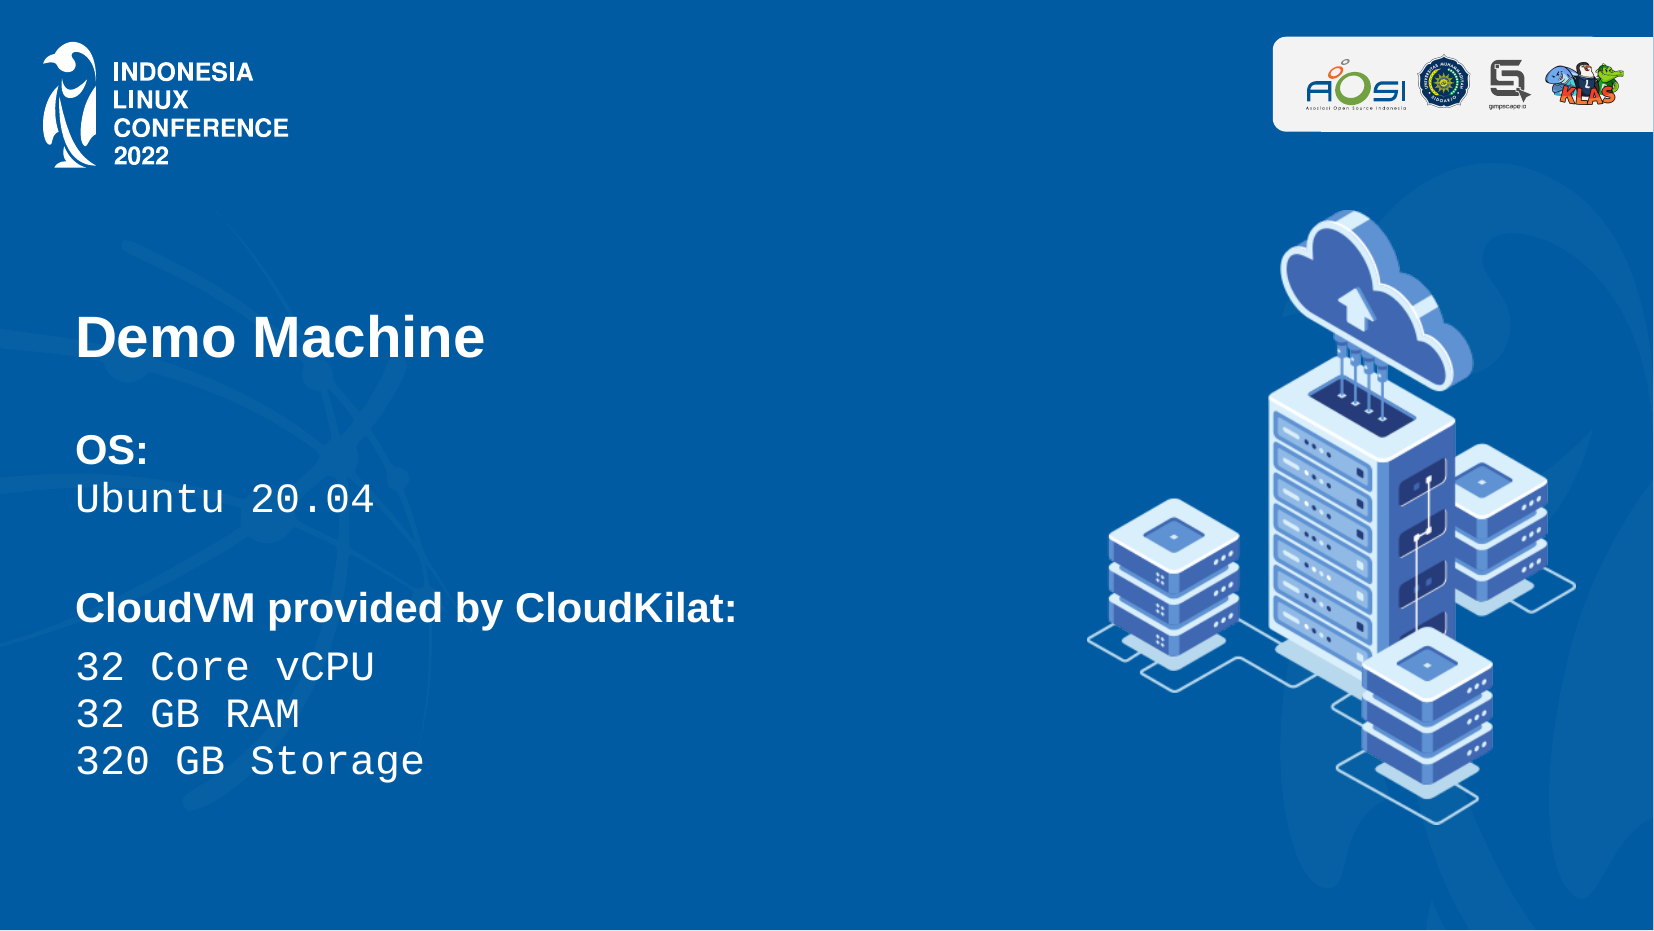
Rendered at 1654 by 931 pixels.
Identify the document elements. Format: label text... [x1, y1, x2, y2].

picture [1545, 62, 1624, 105]
picture [1087, 210, 1576, 826]
text_box 32 Core vCPU 32 GB RAM 320 GB Storage [75, 645, 555, 788]
subtitle OS: [75, 412, 555, 463]
text_box Demo Machine [75, 300, 555, 376]
text_box CloudVM provided by CloudKilat: [75, 561, 788, 655]
text_box Ubuntu 20.04 [75, 463, 555, 539]
picture [1417, 54, 1471, 108]
